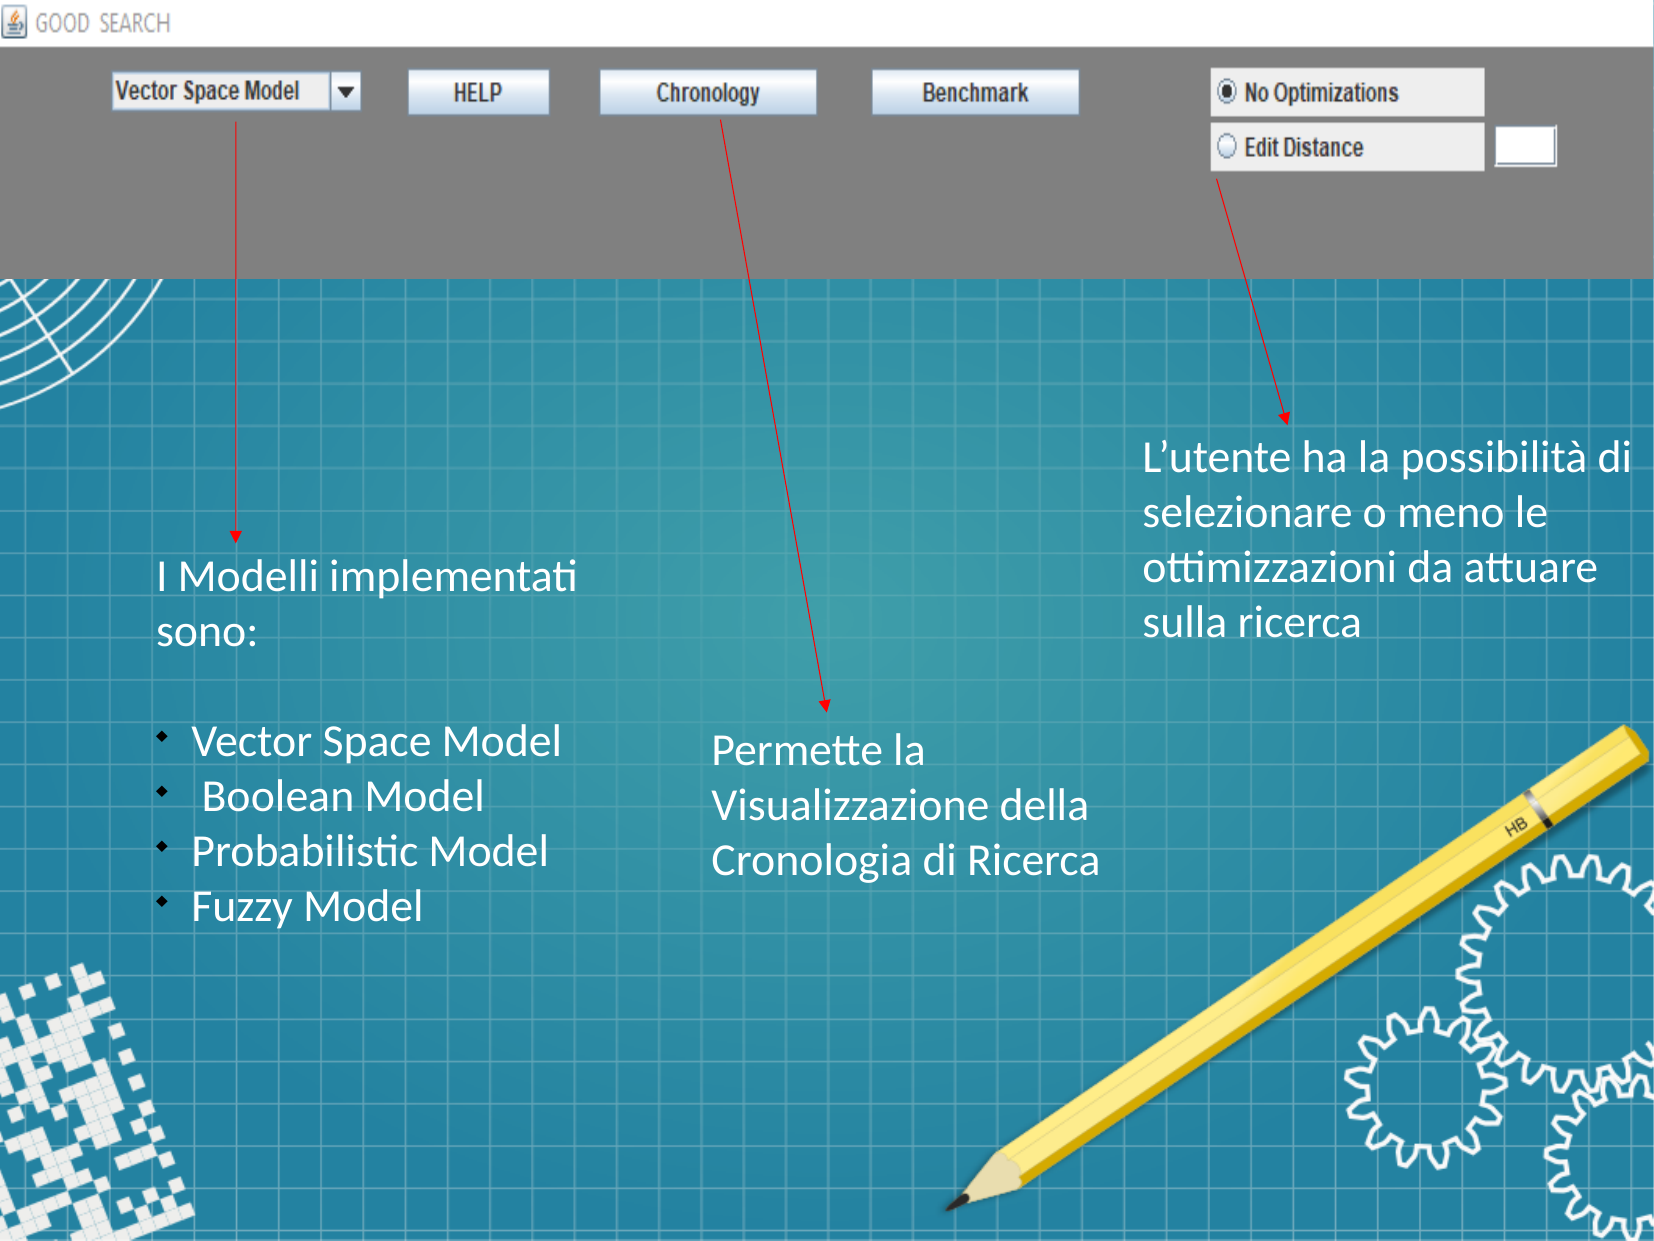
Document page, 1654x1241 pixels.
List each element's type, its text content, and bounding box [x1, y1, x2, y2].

text_box I Modelli implementati sono: Vector Space Model Boolean Model Probabilistic Model Fuzzy Model [141, 537, 626, 1048]
text_box L’utente ha la possibilità di selezionare o meno le ottimizzazioni da attuare sulla ricerca [1127, 419, 1654, 655]
text_box Permette la Visualizzazione della Cronologia di Ricerca [696, 712, 1165, 893]
picture [0, 0, 1654, 1241]
